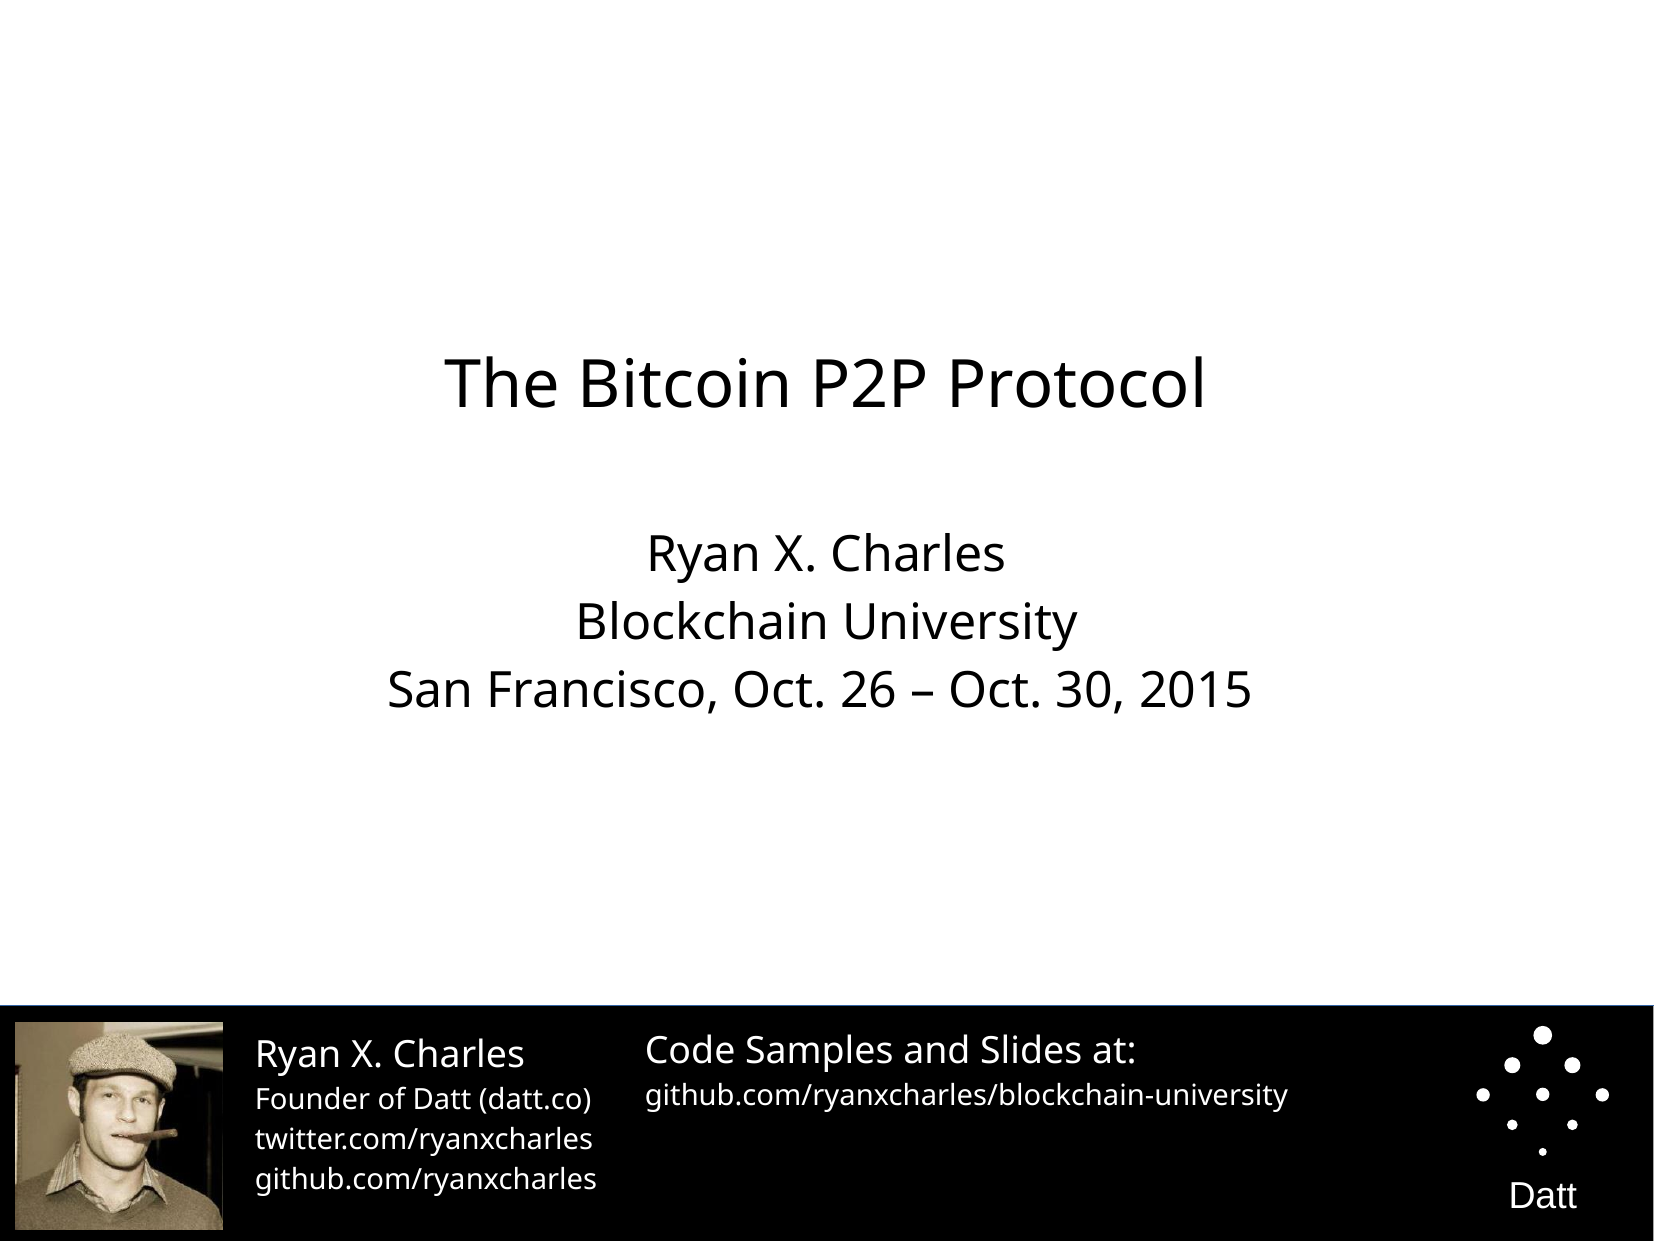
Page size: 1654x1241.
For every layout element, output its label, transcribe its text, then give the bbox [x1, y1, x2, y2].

text_box The Bitcoin P2P Protocol Ryan X. Charles Blockchain University San Francisco, Oct. 26 – Oct. 30, 2015 [82, 49, 1571, 1010]
picture [15, 1022, 223, 1231]
text_box [0, 1005, 1654, 1241]
text_box Code Samples and Slides at: github.com/ryanxcharles/blockchain-university [630, 1015, 1403, 1156]
text_box Ryan X. Charles Founder of Datt (datt.co) twitter.com/ryanxcharles github.com/ryanxcharles [240, 1020, 976, 1241]
text_box Datt [1452, 1167, 1633, 1241]
picture [1475, 1023, 1611, 1159]
